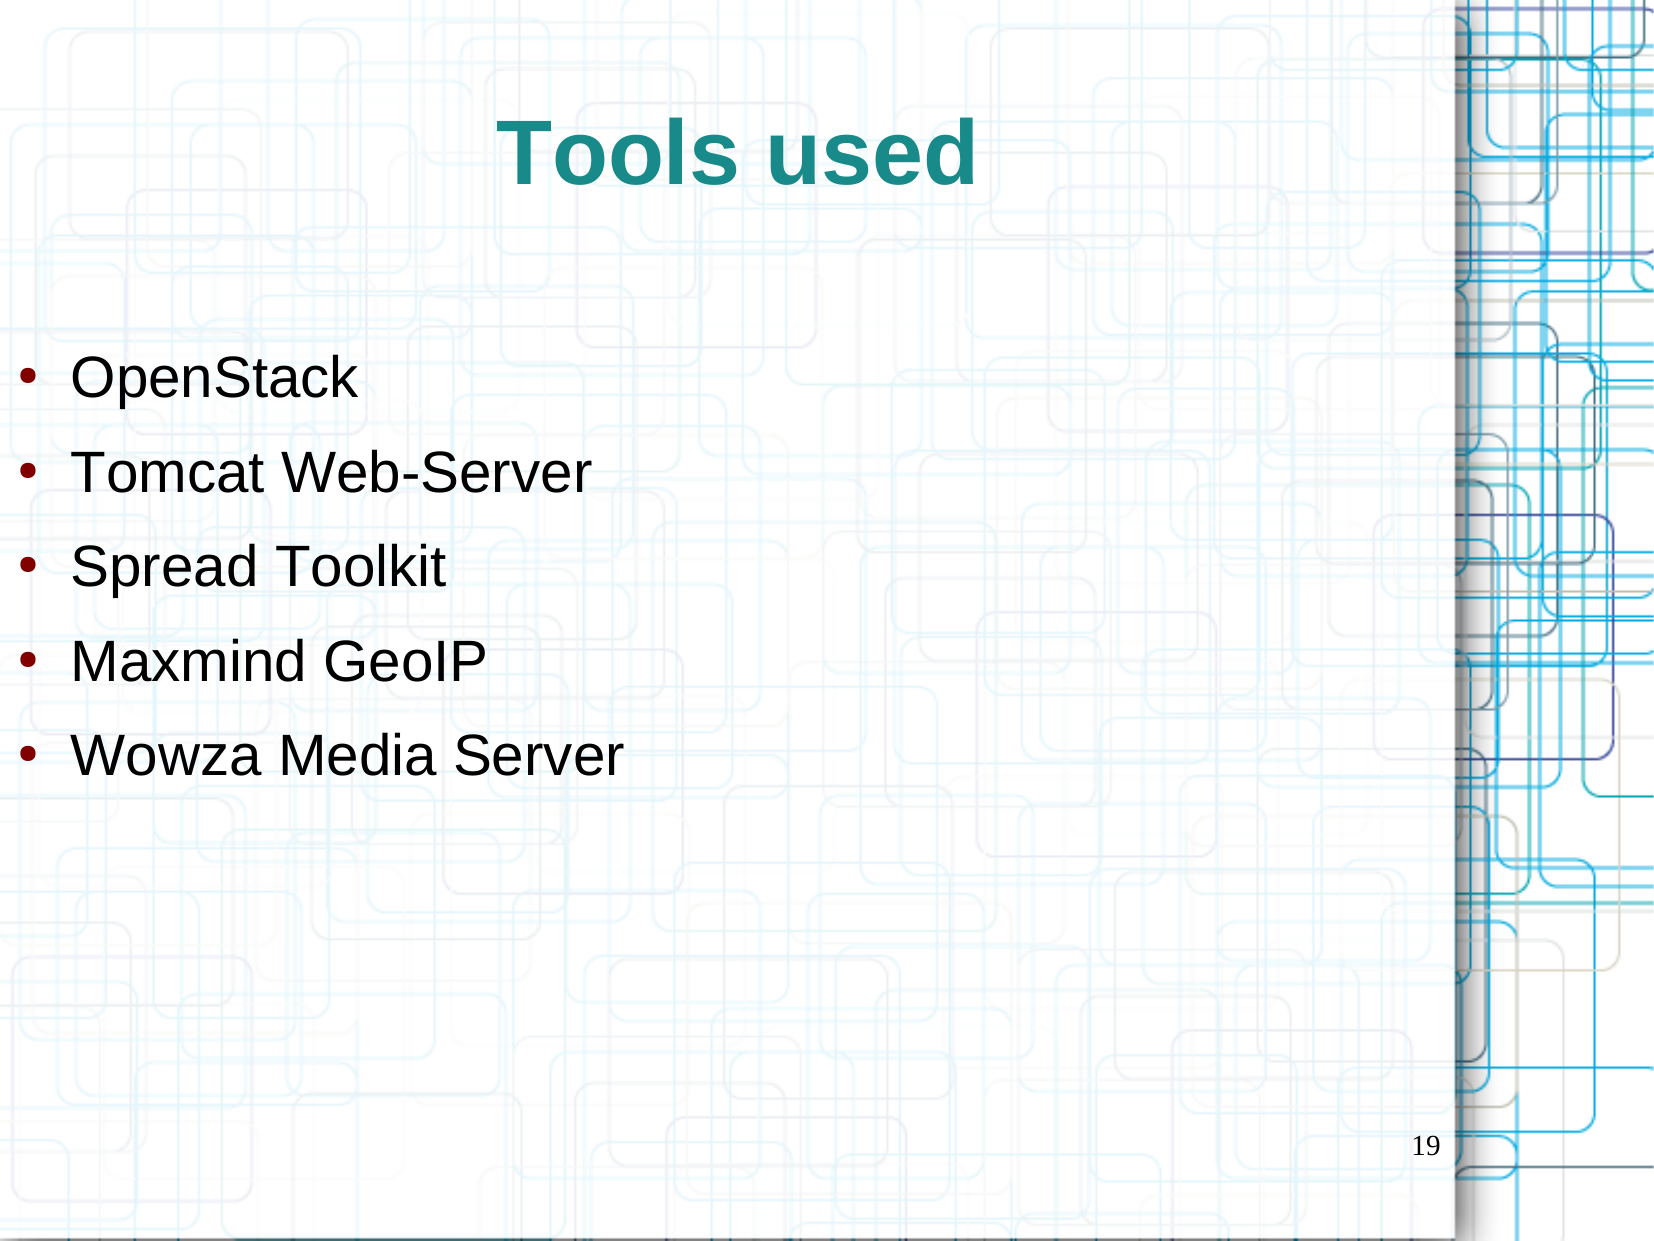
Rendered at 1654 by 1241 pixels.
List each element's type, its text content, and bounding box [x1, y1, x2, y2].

picture [0, 0, 1654, 1241]
title Tools used [59, 49, 1418, 257]
list OpenStack Tomcat Web-Server Spread Toolkit Maxmind GeoIP Wowza Media Server [0, 344, 1456, 1127]
